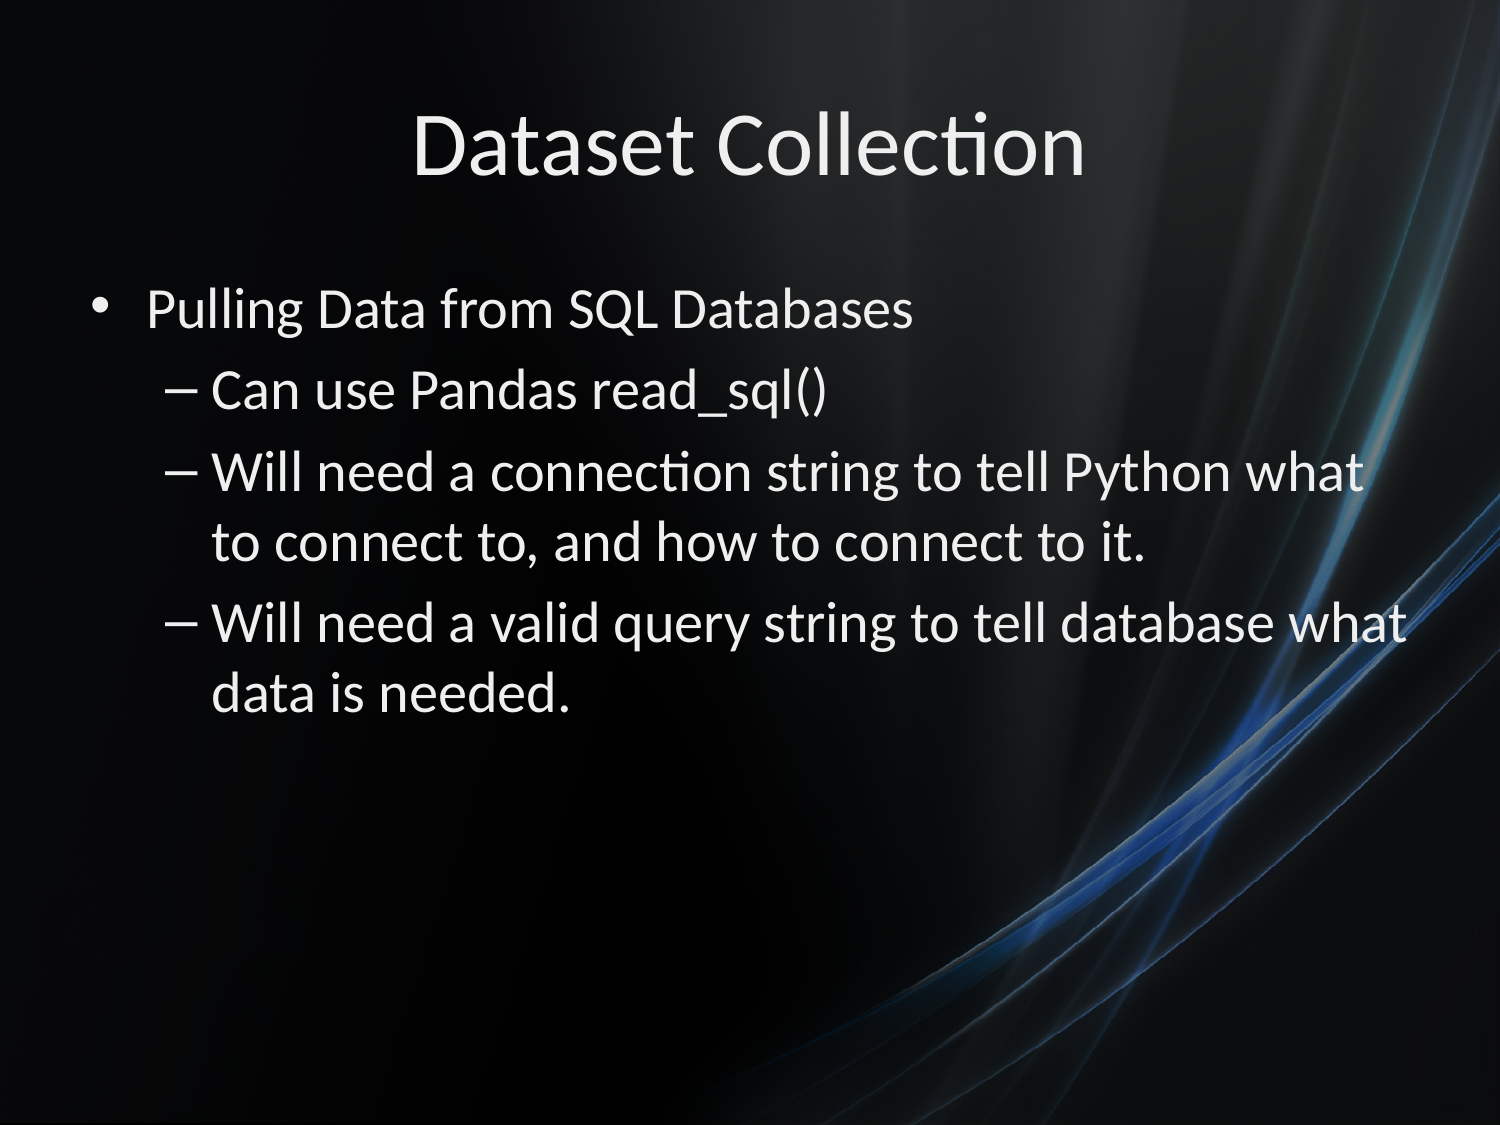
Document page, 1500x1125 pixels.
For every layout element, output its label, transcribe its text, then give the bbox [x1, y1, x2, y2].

list Pulling Data from SQL Databases Can use Pandas read_sql() Will need a connection string to tell Python what to connect to, and how to connect to it. Will need a valid query string to tell database what data is needed. [75, 262, 1425, 1005]
picture [0, 0, 1500, 1125]
title Dataset Collection [75, 45, 1425, 233]
